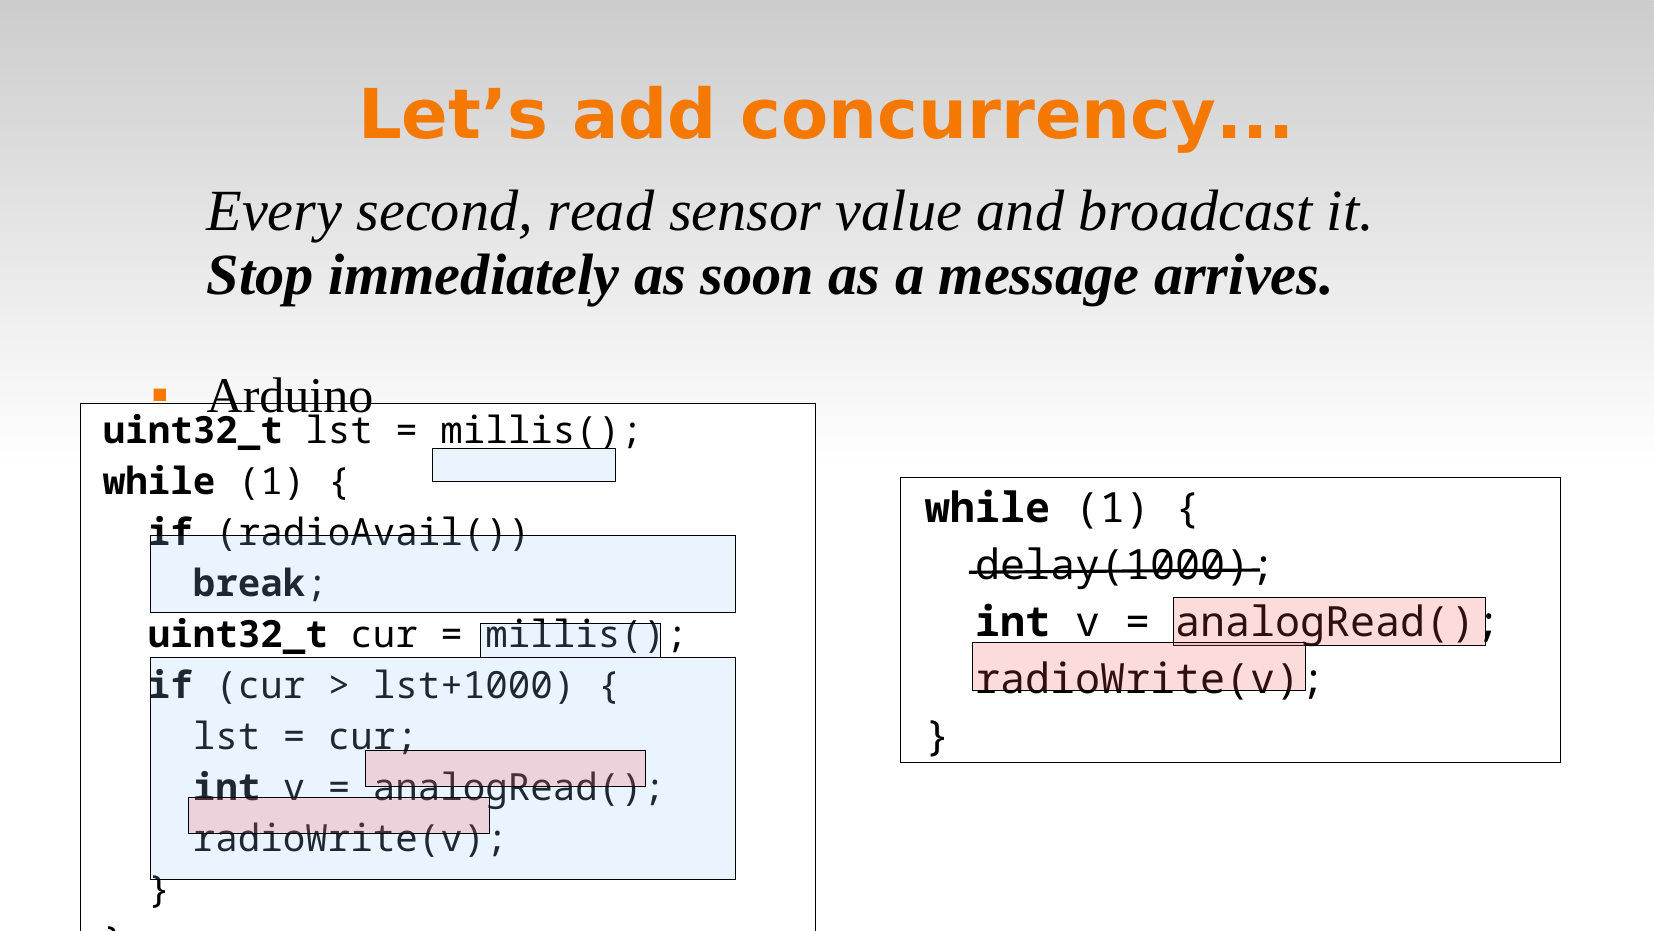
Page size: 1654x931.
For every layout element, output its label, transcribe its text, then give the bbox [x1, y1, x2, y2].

text_box while (1) { delay(1000); int v = analogRead(); radioWrite(v); } [900, 499, 1561, 742]
text_box [480, 623, 661, 658]
text_box [432, 448, 616, 482]
text_box [150, 851, 736, 880]
text_box uint32_t lst = millis(); while (1) { if (radioAvail()) break; uint32_t cur = millis(); if (cur > lst+1000) { lst = cur; int v = analogRead(); radioWrite(v); } } [80, 444, 816, 924]
list Every second, read sensor value and broadcast it. Stop immediately as soon as a message arrives. [82, 177, 1538, 338]
title Let’s add concurrency... [82, 37, 1571, 193]
text_box [188, 797, 490, 834]
list Arduino [82, 368, 809, 851]
text_box [365, 750, 646, 787]
text_box [150, 535, 736, 613]
text_box [972, 597, 1486, 691]
